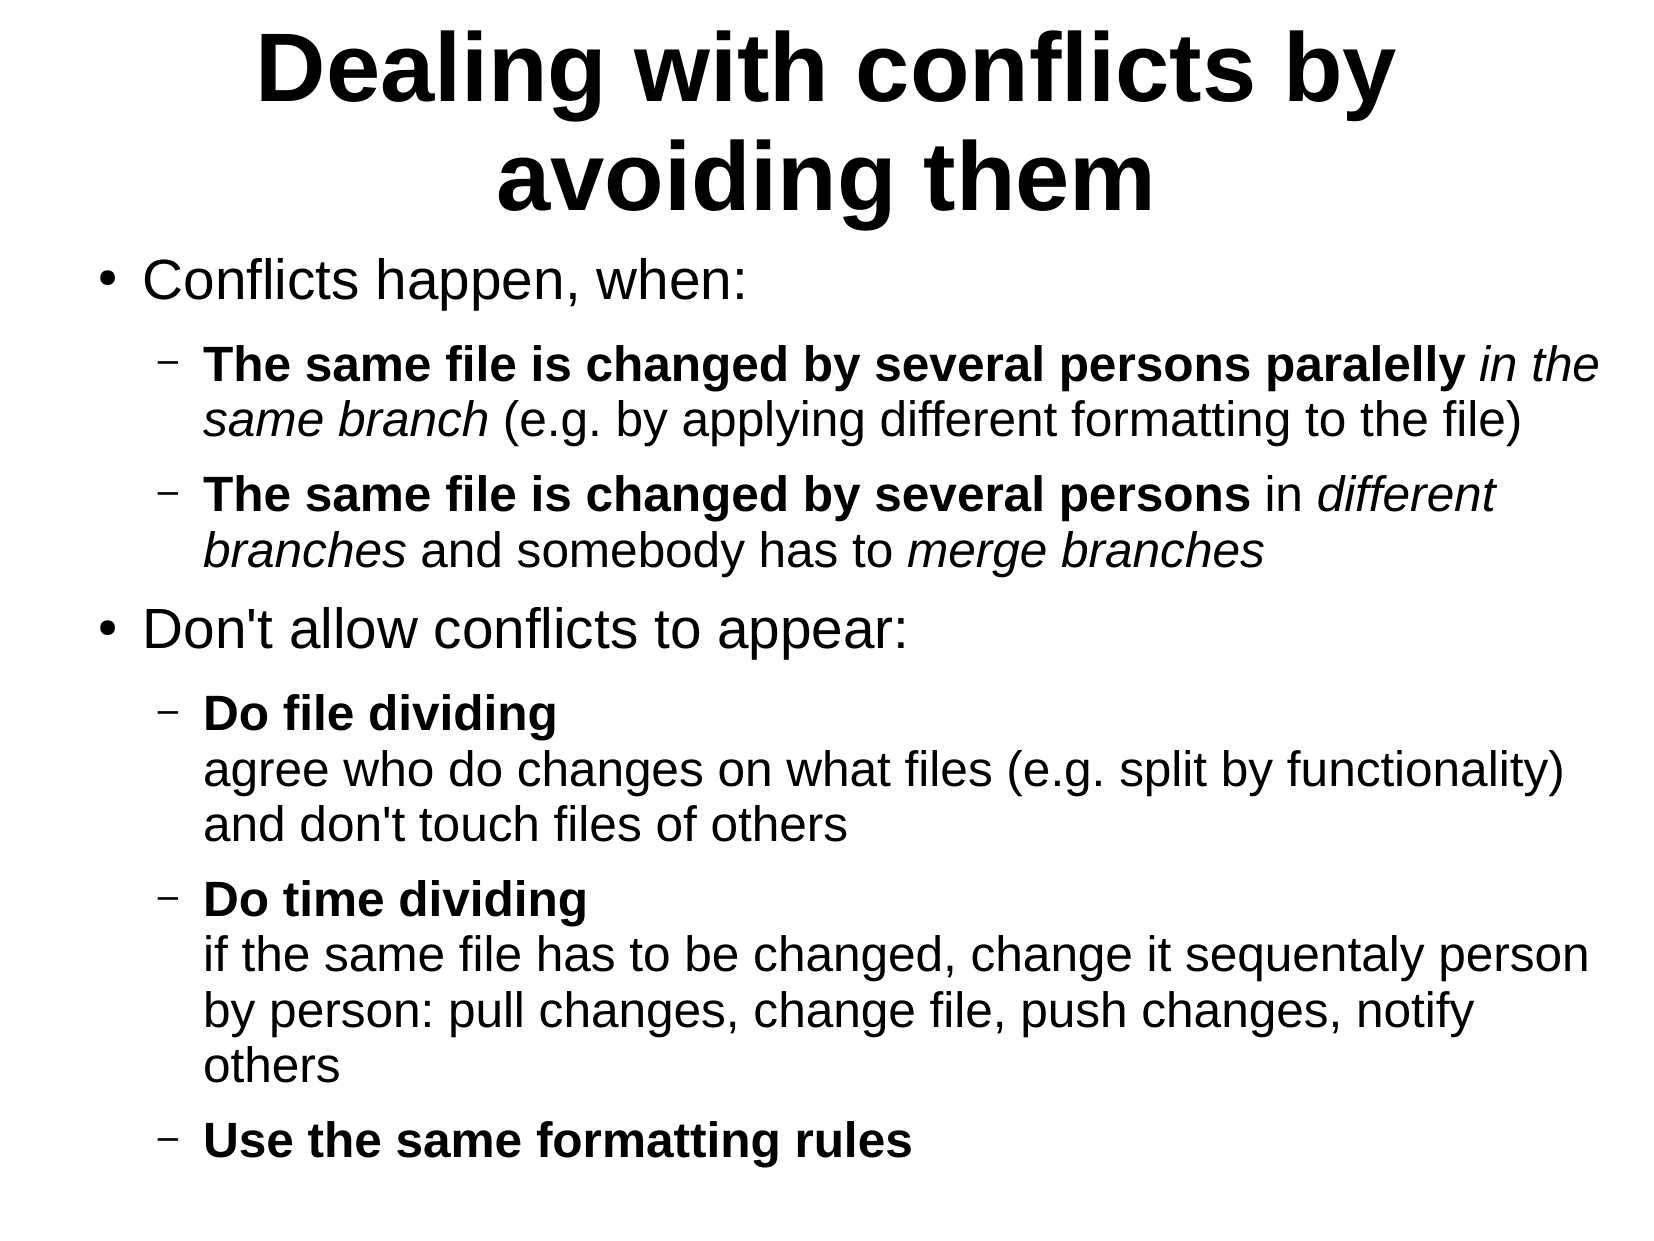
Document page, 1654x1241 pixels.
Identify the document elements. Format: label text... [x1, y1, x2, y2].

list Conflicts happen, when: The same file is changed by several persons paralelly in the same branch (e.g. by applying different formatting to the file) The same file is changed by several persons in different branches and somebody has to merge branches Don't allow conflicts to appear: Do file dividing agree who do changes on what files (e.g. split by functionality) and don't touch files of others Do time dividing if the same file has to be changed, change it sequentaly person by person: pull changes, change file, push changes, notify others Use the same formatting rules [82, 248, 1607, 1217]
title Dealing with conflicts by avoiding them [82, 13, 1571, 232]
